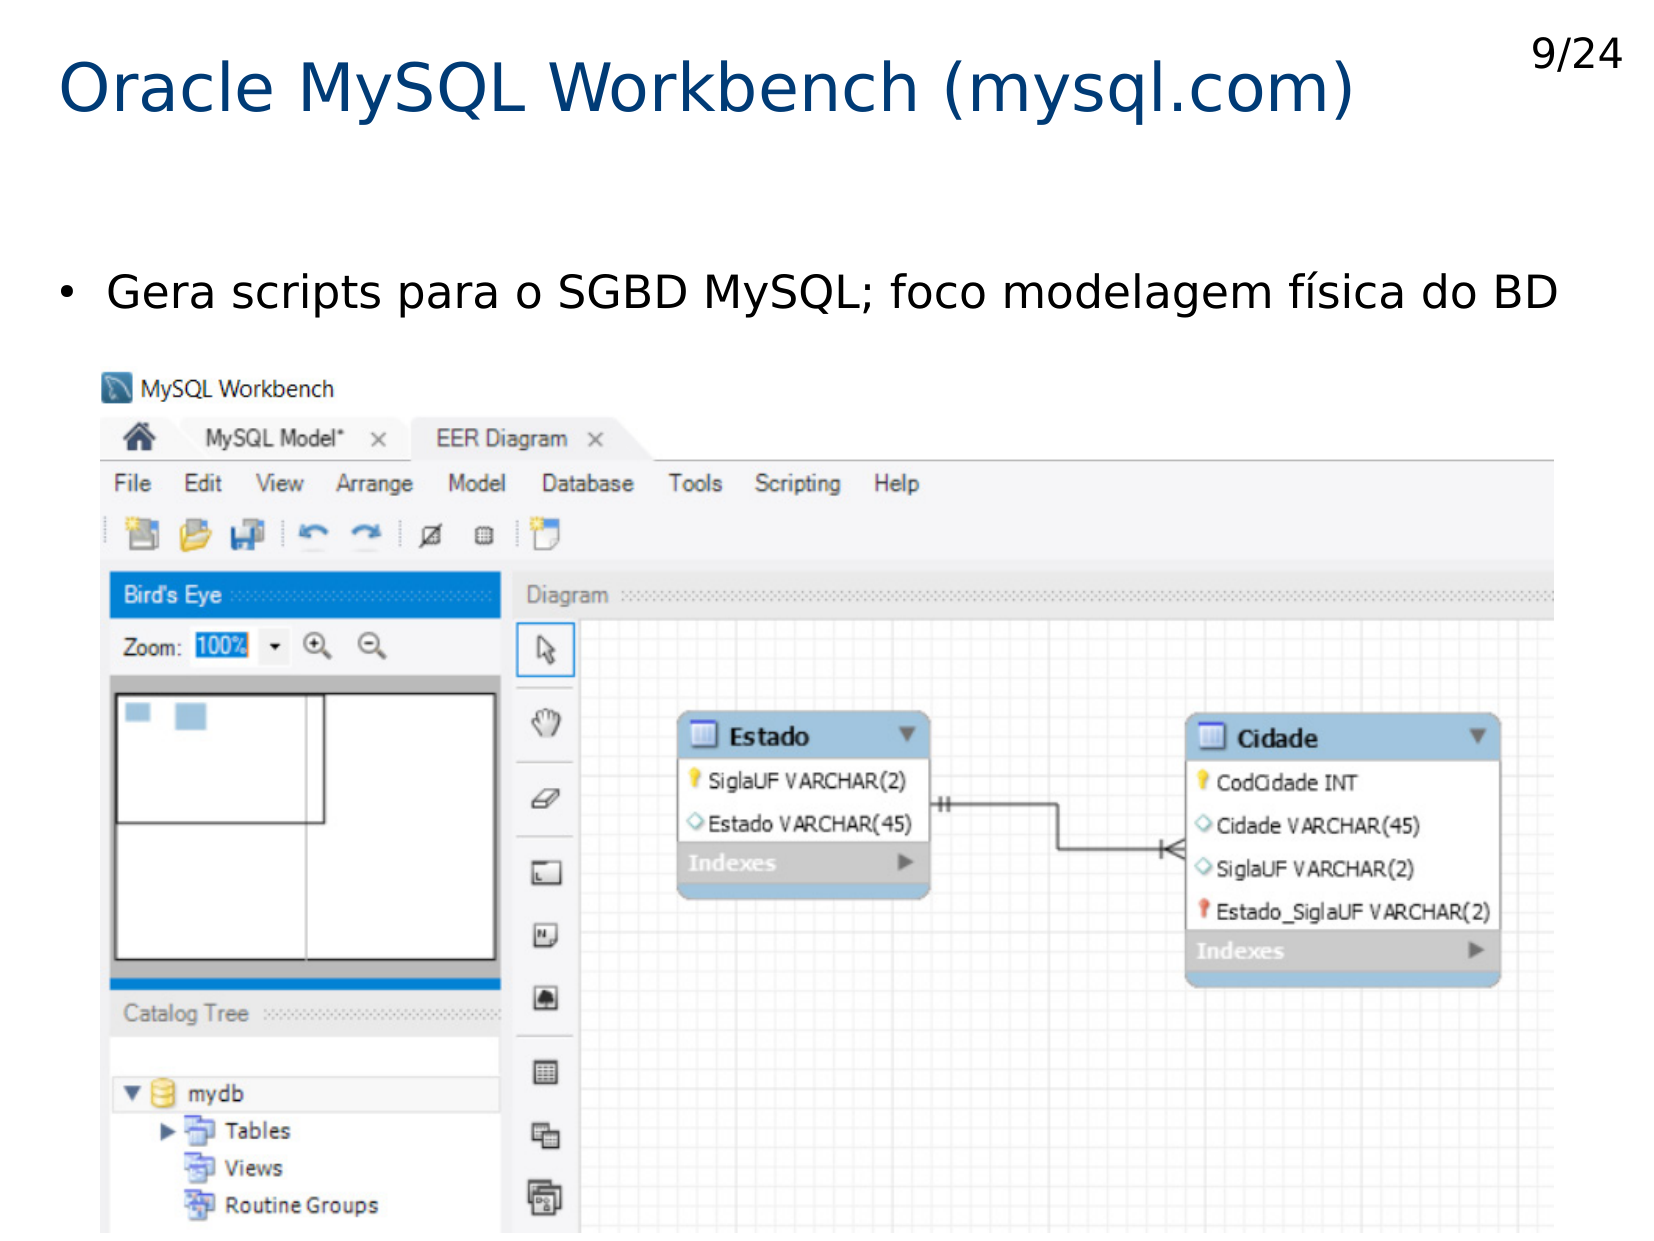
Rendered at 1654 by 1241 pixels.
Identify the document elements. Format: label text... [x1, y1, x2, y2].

title Oracle MySQL Workbench (mysql.com) [59, 29, 1506, 148]
list Gera scripts para o SGBD MySQL; foco modelagem física do BD [59, 265, 1625, 1211]
picture [100, 366, 1554, 1233]
